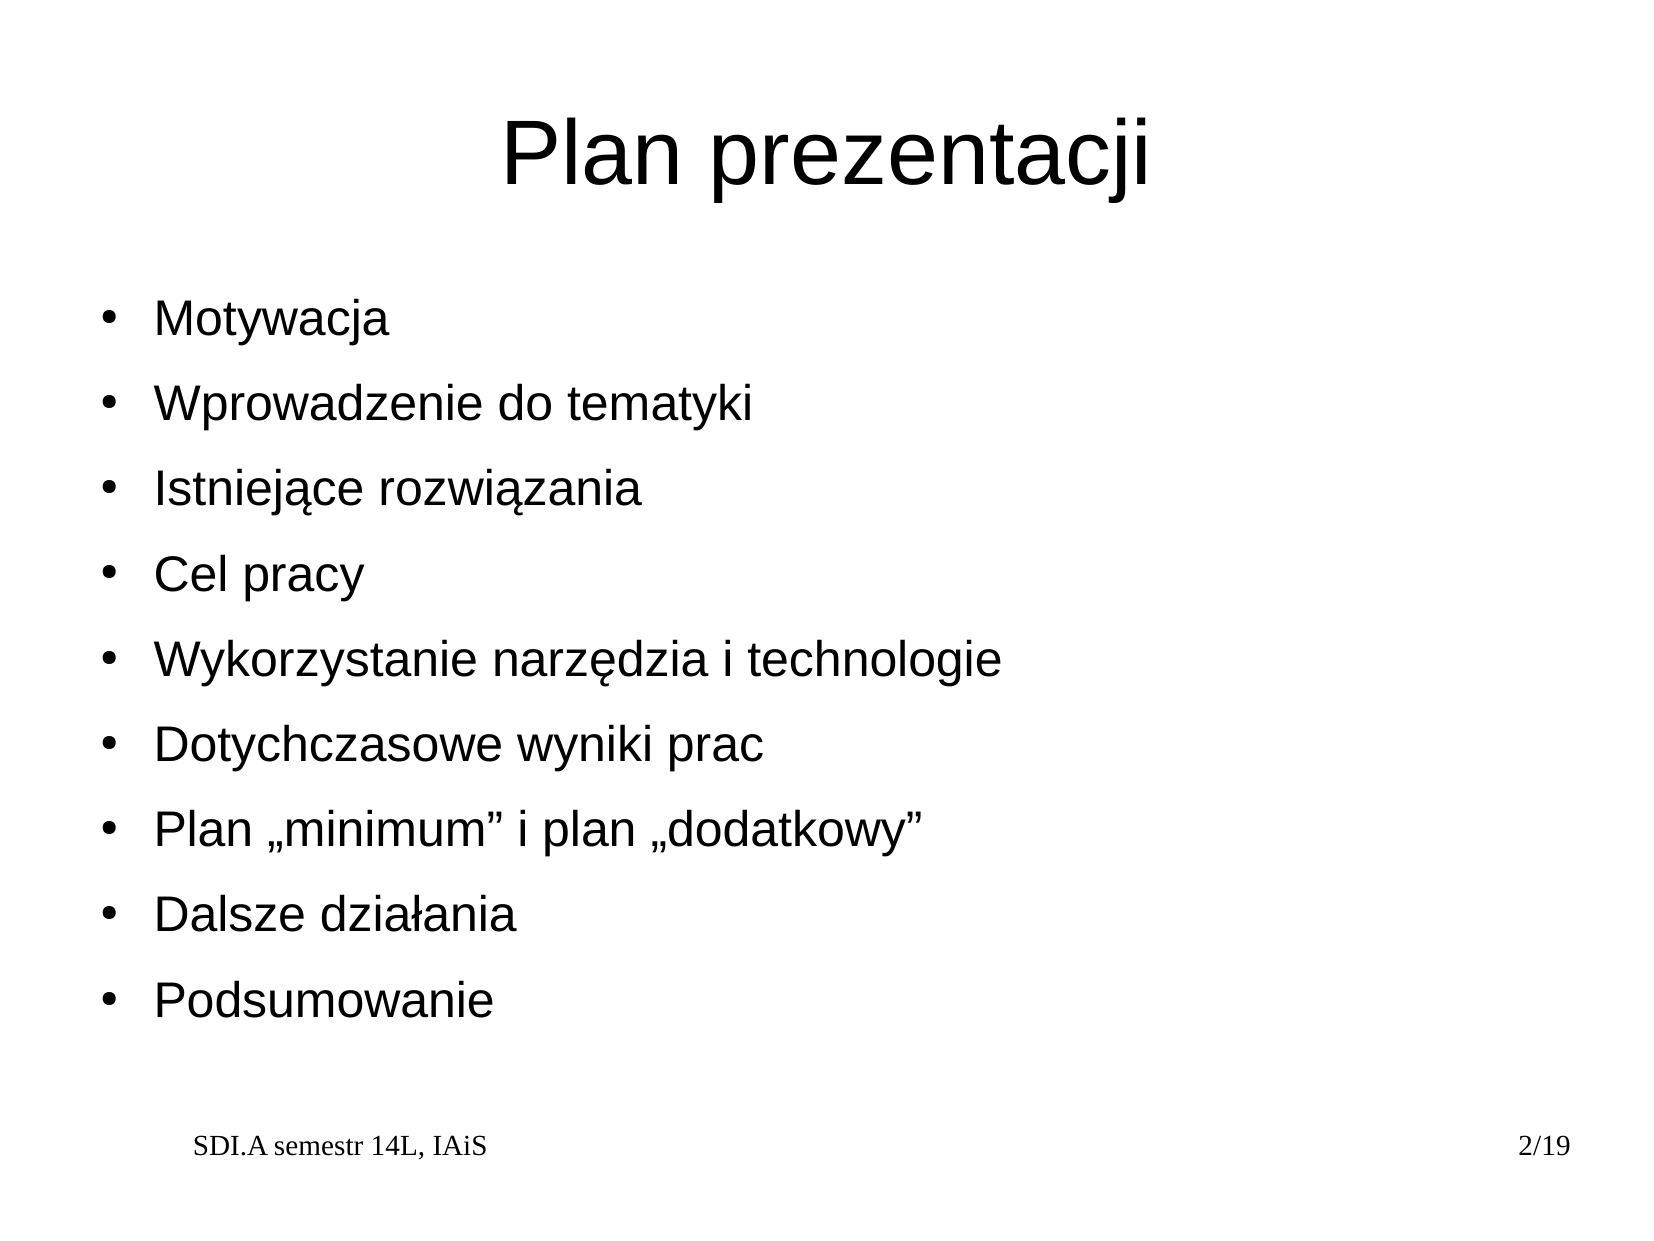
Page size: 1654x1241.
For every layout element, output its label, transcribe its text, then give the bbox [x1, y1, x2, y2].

title Plan prezentacji [82, 49, 1571, 257]
list Motywacja Wprowadzenie do tematyki Istniejące rozwiązania Cel pracy Wykorzystanie narzędzia i technologie Dotychczasowe wyniki prac Plan „minimum” i plan „dodatkowy” Dalsze działania Podsumowanie [82, 290, 1571, 1109]
